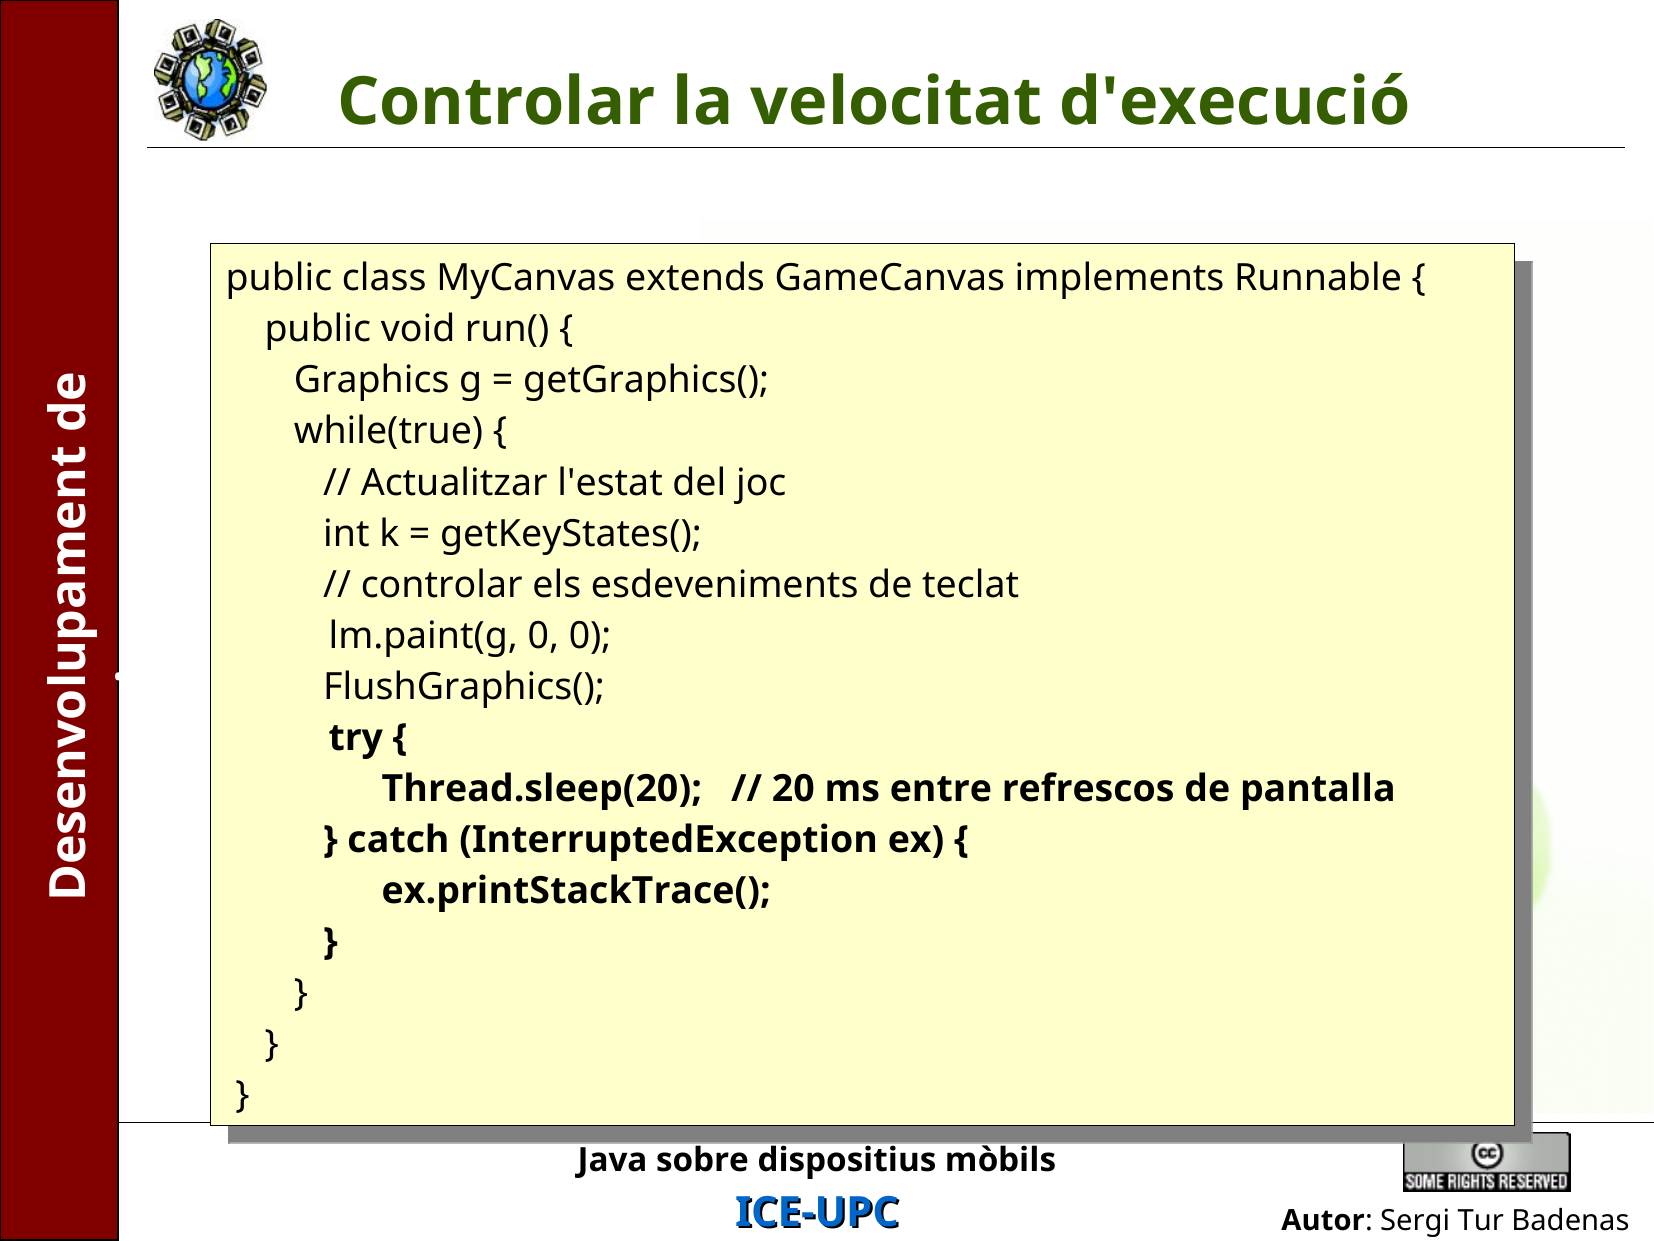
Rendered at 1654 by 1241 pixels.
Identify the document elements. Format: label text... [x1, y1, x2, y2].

picture [700, 217, 1654, 1113]
picture [1403, 1132, 1571, 1192]
title Controlar la velocitat d'execució [129, 56, 1619, 141]
picture [154, 19, 268, 56]
text_box public class MyCanvas extends GameCanvas implements Runnable { public void run() { Graphics g = getGraphics(); while(true) { // Actualitzar l'estat del joc int k = getKeyStates(); // controlar els esdeveniments de teclat lm.paint(g, 0, 0); FlushGraphics(); try { Thread.sleep(20); // 20 ms entre refrescos de pantalla } catch (InterruptedException ex) { ex.printStackTrace(); } } } } [210, 243, 1515, 1025]
